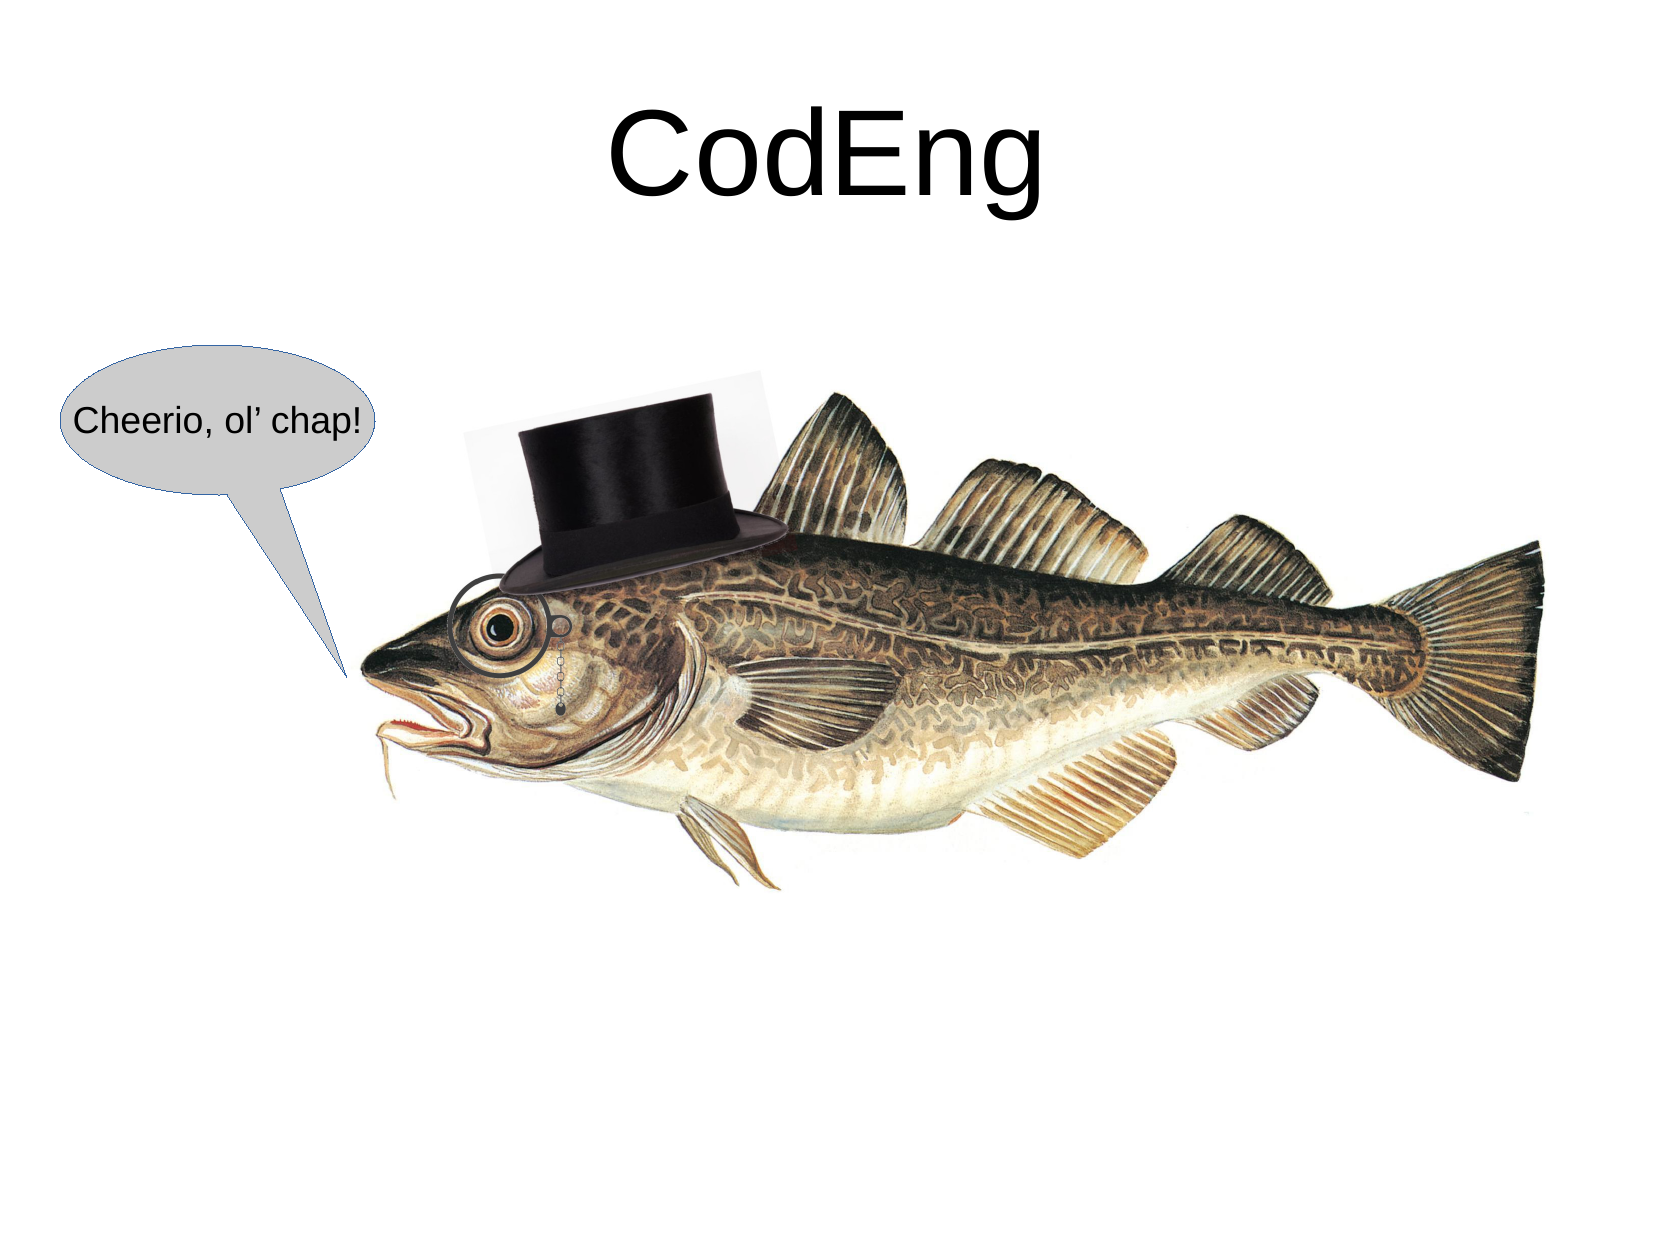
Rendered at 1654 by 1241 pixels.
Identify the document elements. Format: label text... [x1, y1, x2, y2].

picture [270, 284, 1635, 1005]
title CodEng [82, 49, 1571, 257]
text_box Cheerio, ol’ chap! [60, 345, 376, 678]
